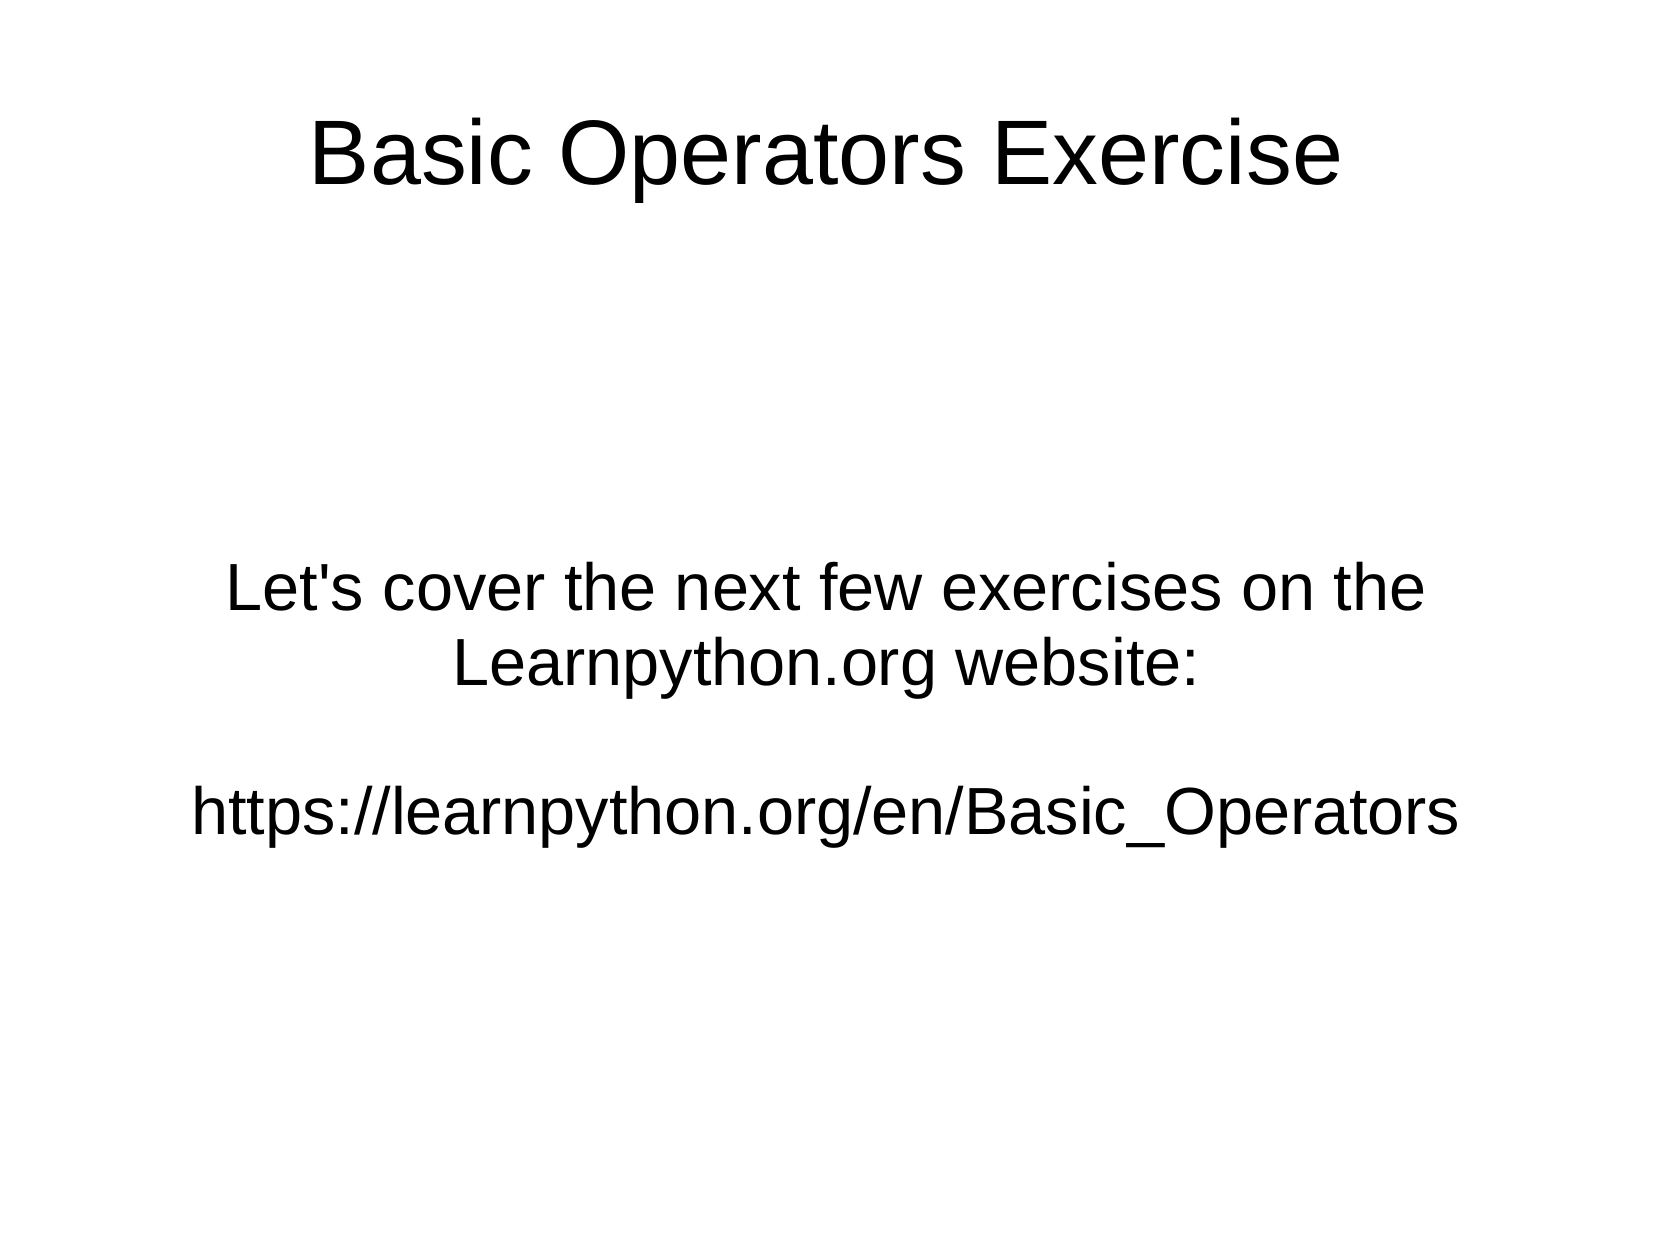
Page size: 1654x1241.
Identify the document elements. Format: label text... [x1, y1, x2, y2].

subtitle Let's cover the next few exercises on the Learnpython.org website: https://learnpython.org/en/Basic_Operators [82, 290, 1571, 1109]
title Basic Operators Exercise [82, 49, 1571, 257]
